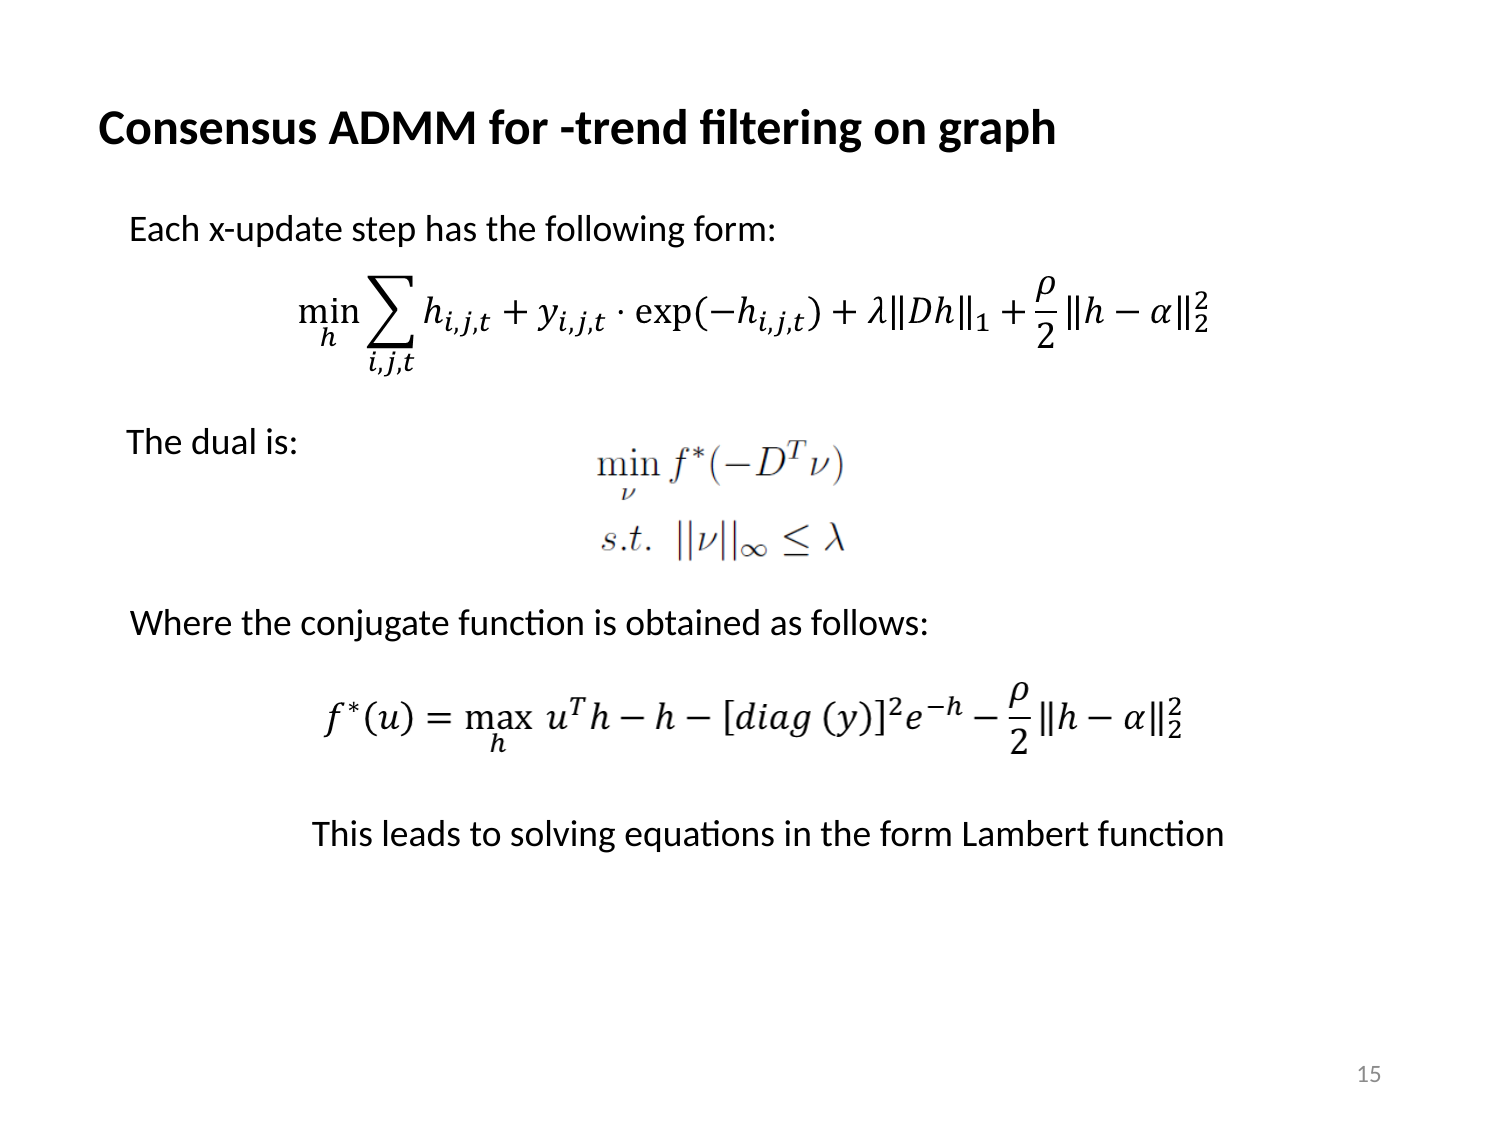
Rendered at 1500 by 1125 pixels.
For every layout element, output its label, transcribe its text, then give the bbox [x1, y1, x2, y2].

text_box Each x-update step has the following form: [114, 196, 793, 257]
text_box Where the conjugate function is obtained as follows: [114, 590, 945, 650]
text_box [300, 669, 1207, 762]
text_box [273, 254, 1235, 385]
text_box The dual is: [111, 409, 315, 470]
text_box Consensus ADMM for -trend filtering on graph [83, 87, 1084, 163]
slide_number <number> [1059, 1042, 1397, 1103]
text_box This leads to solving equations in the form Lambert function [297, 801, 1250, 862]
picture [581, 432, 873, 574]
